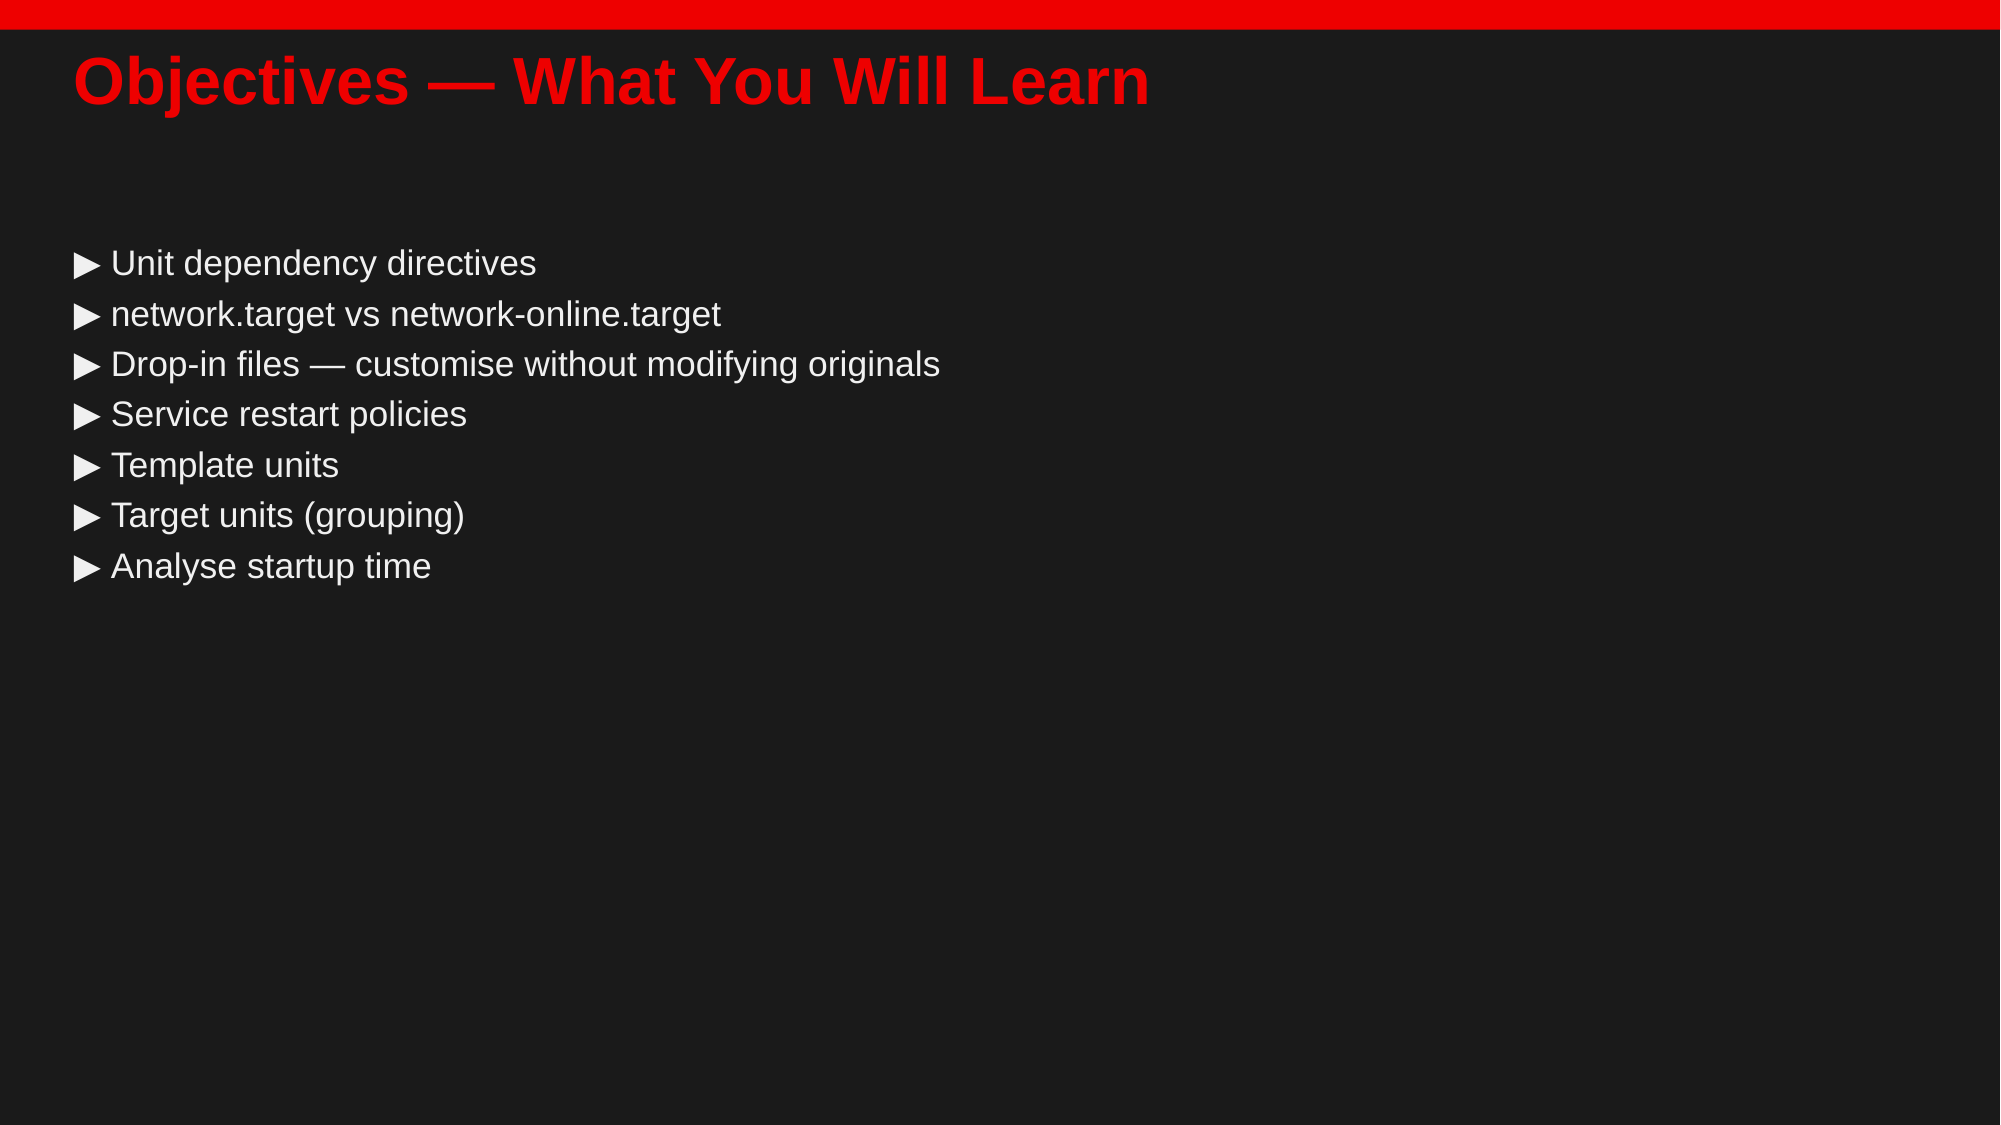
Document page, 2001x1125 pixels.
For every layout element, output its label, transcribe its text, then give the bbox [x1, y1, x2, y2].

text_box ▶ Unit dependency directives ▶ network.target vs network-online.target ▶ Drop-in files — customise without modifying originals ▶ Service restart policies ▶ Template units ▶ Target units (grouping) ▶ Analyse startup time [59, 236, 1942, 1037]
text_box [0, 0, 2001, 30]
text_box Objectives — What You Will Learn [59, 36, 1942, 208]
